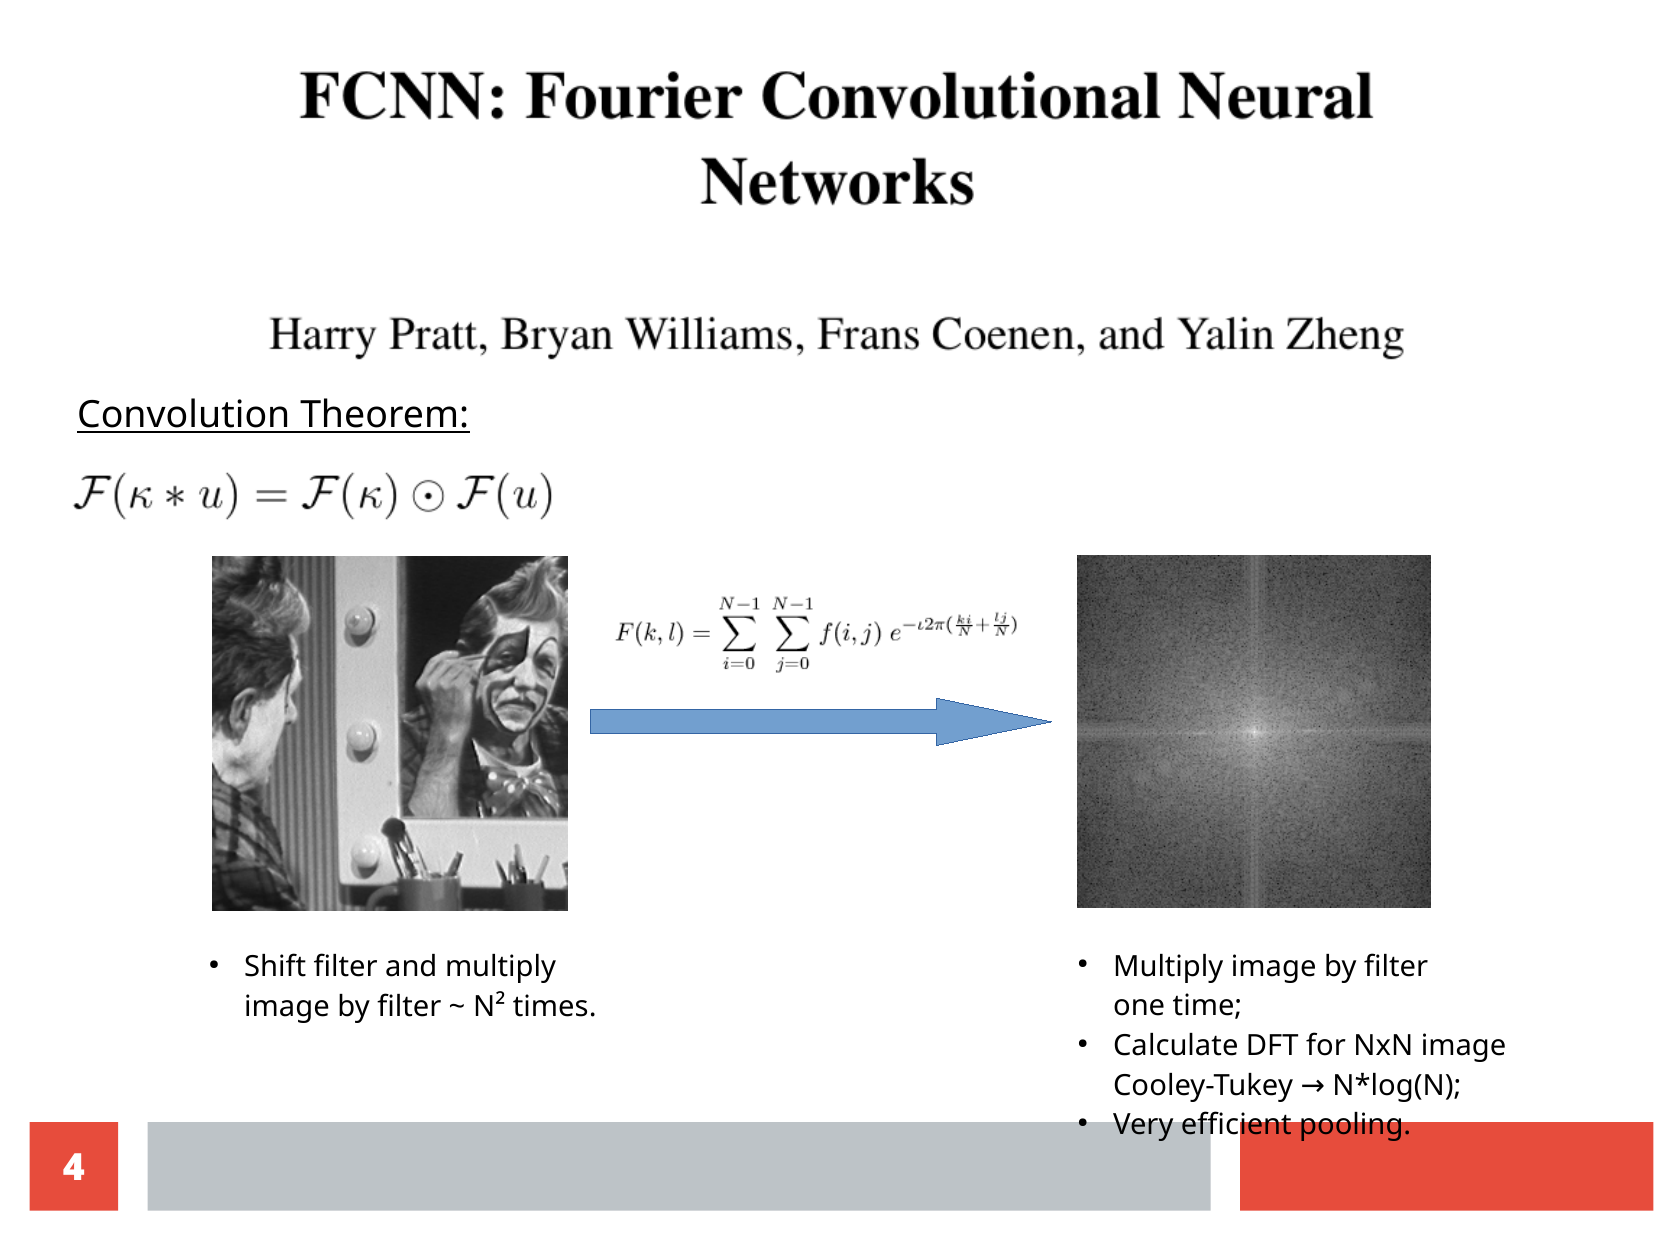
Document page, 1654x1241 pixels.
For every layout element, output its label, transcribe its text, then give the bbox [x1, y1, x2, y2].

text_box Shift filter and multiply image by filter ~ N² times. [194, 898, 650, 1016]
picture [23, 447, 603, 544]
picture [0, 0, 1654, 384]
picture [602, 581, 1052, 687]
text_box Multiply image by filter one time; Calculate DFT for NxN image Cooley-Tukey → N*log(N); Very efficient pooling. [1062, 897, 1654, 1118]
text_box [590, 698, 1052, 746]
text_box Convolution Theorem: [62, 380, 508, 439]
picture [1077, 555, 1431, 897]
picture [212, 556, 568, 898]
